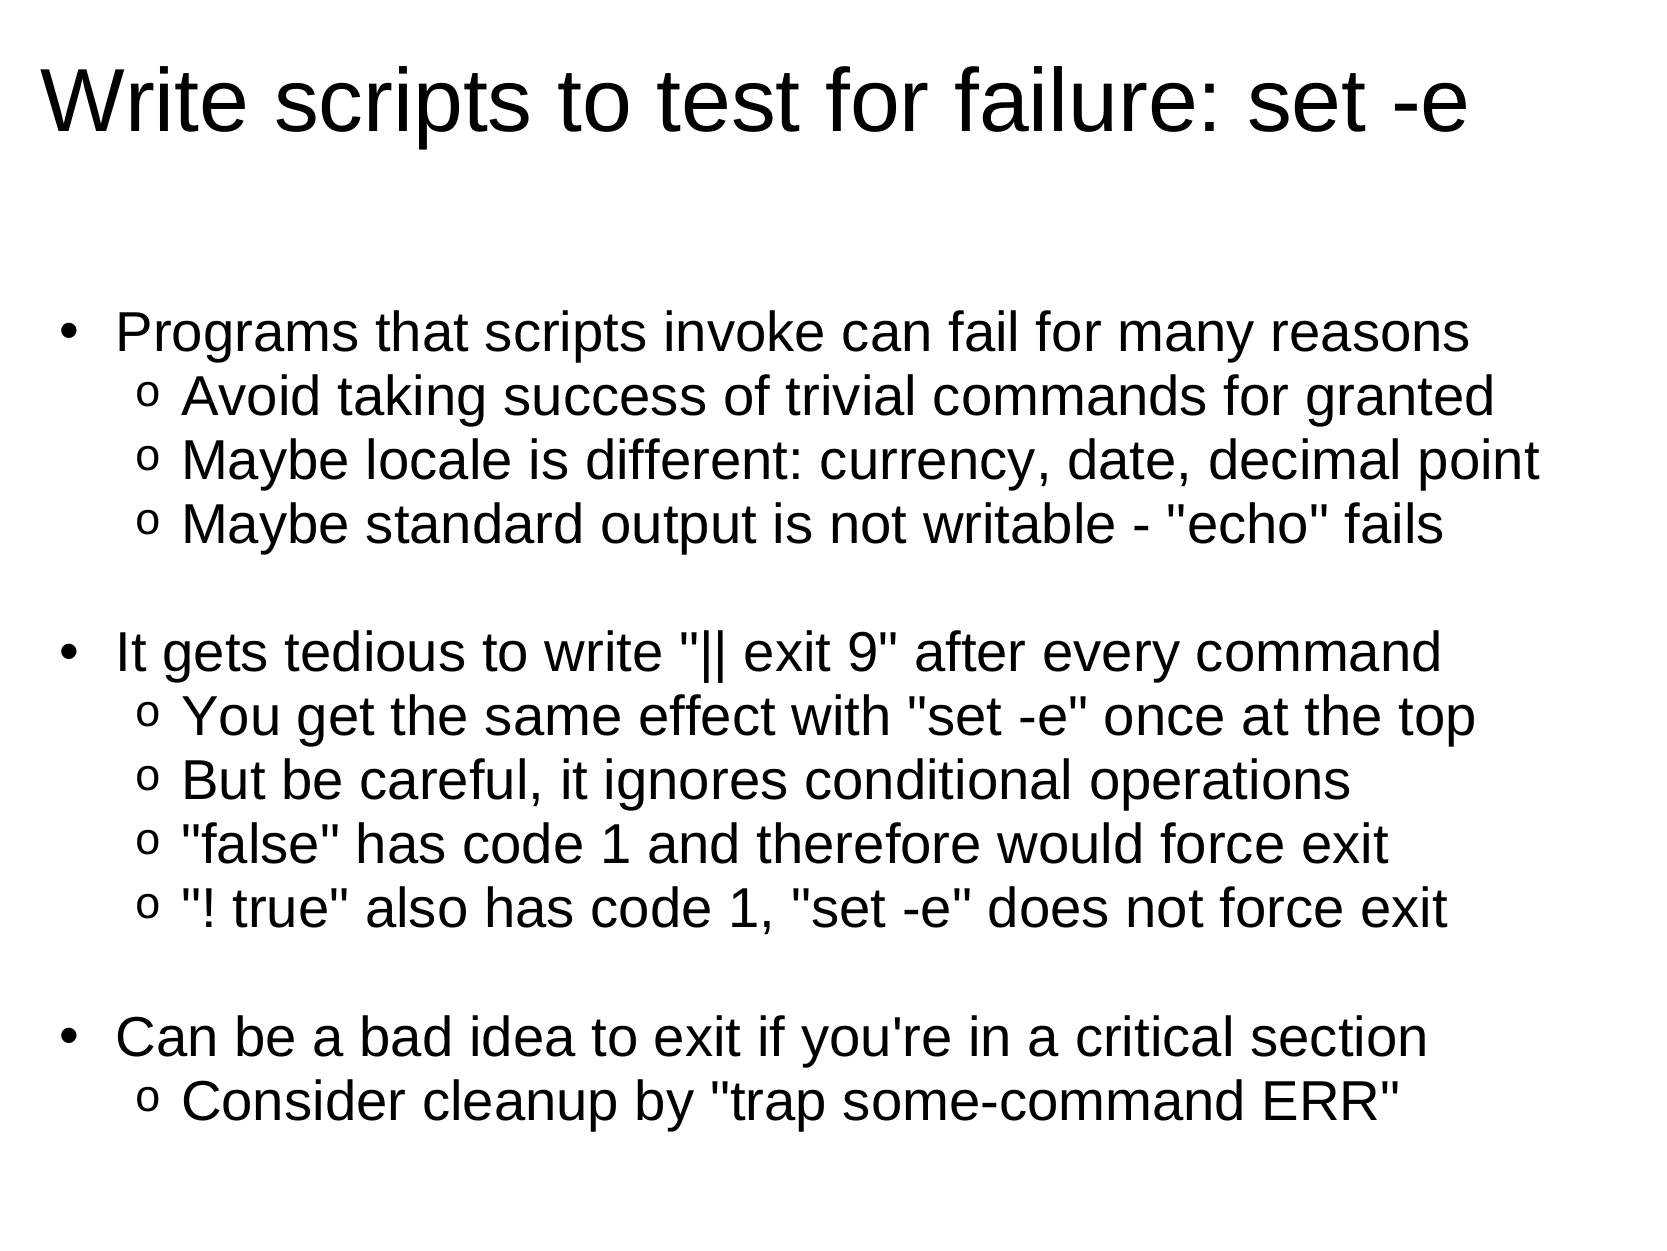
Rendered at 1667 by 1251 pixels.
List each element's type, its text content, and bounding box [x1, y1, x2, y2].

title Write scripts to test for failure: set -e [40, 50, 1627, 201]
list Programs that scripts invoke can fail for many reasons Avoid taking success of trivial commands for granted Maybe locale is different: currency, date, decimal point Maybe standard output is not writable - "echo" fails It gets tedious to write "|| exit 9" after every command You get the same effect with "set -e" once at the top But be careful, it ignores conditional operations "false" has code 1 and therefore would force exit "! true" also has code 1, "set -e" does not force exit Can be a bad idea to exit if you're in a critical section Consider cleanup by "trap some-command ERR" [40, 300, 1627, 1201]
